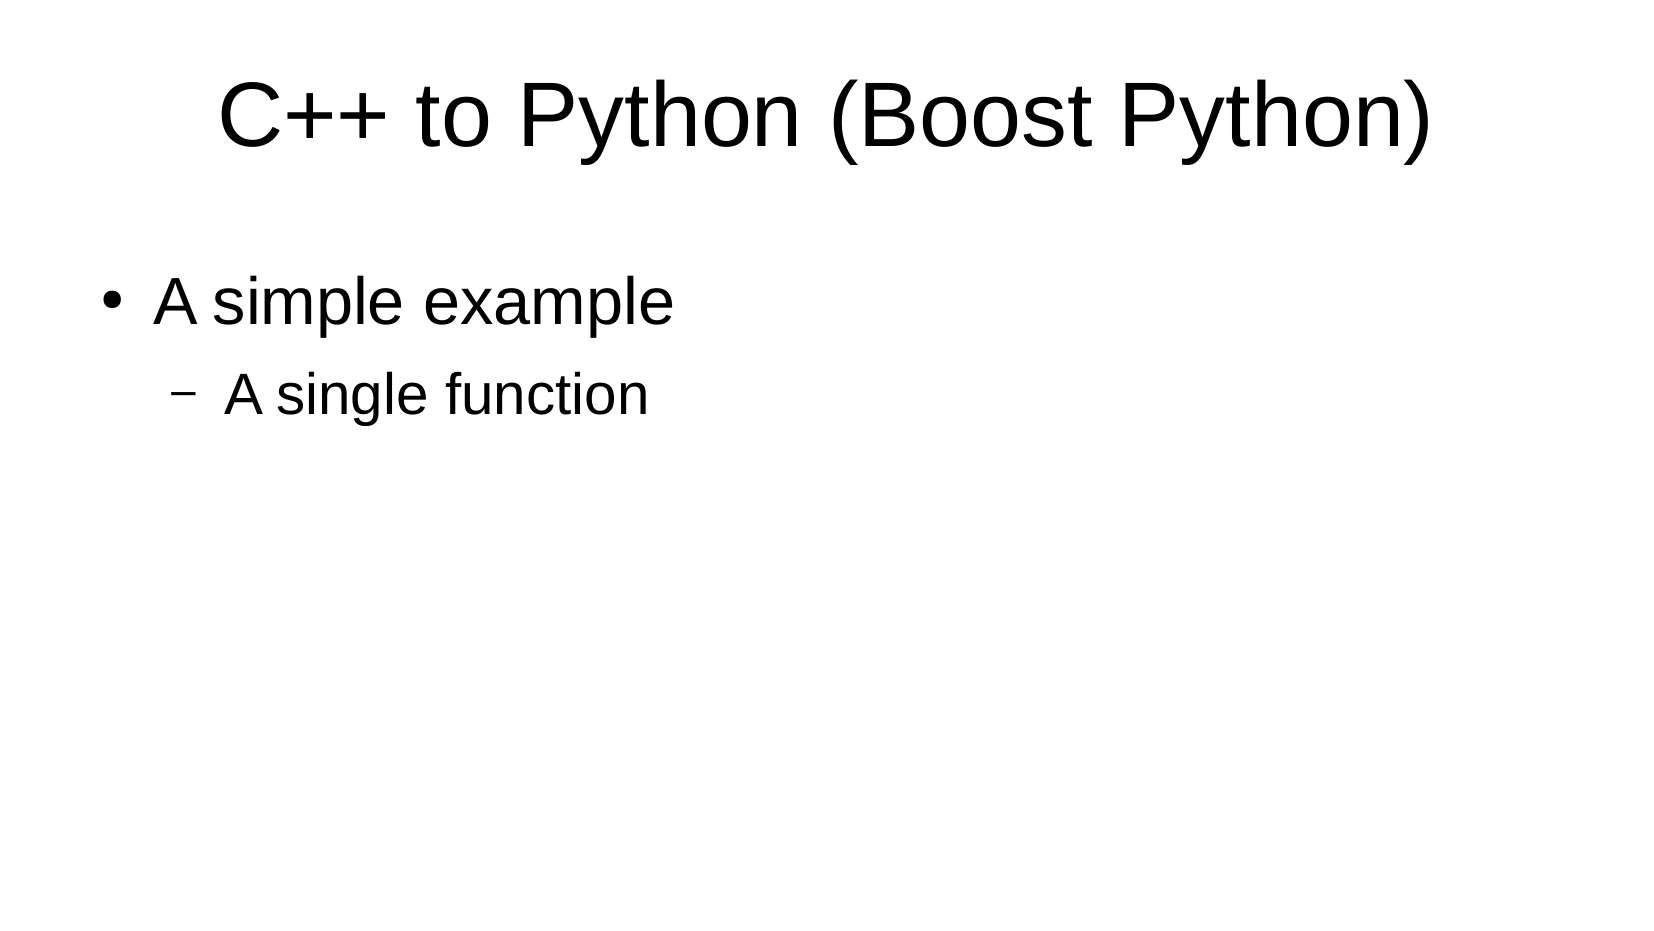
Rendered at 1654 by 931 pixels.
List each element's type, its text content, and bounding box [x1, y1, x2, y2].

list A simple example A single function [82, 263, 1571, 804]
title C++ to Python (Boost Python) [82, 37, 1571, 193]
